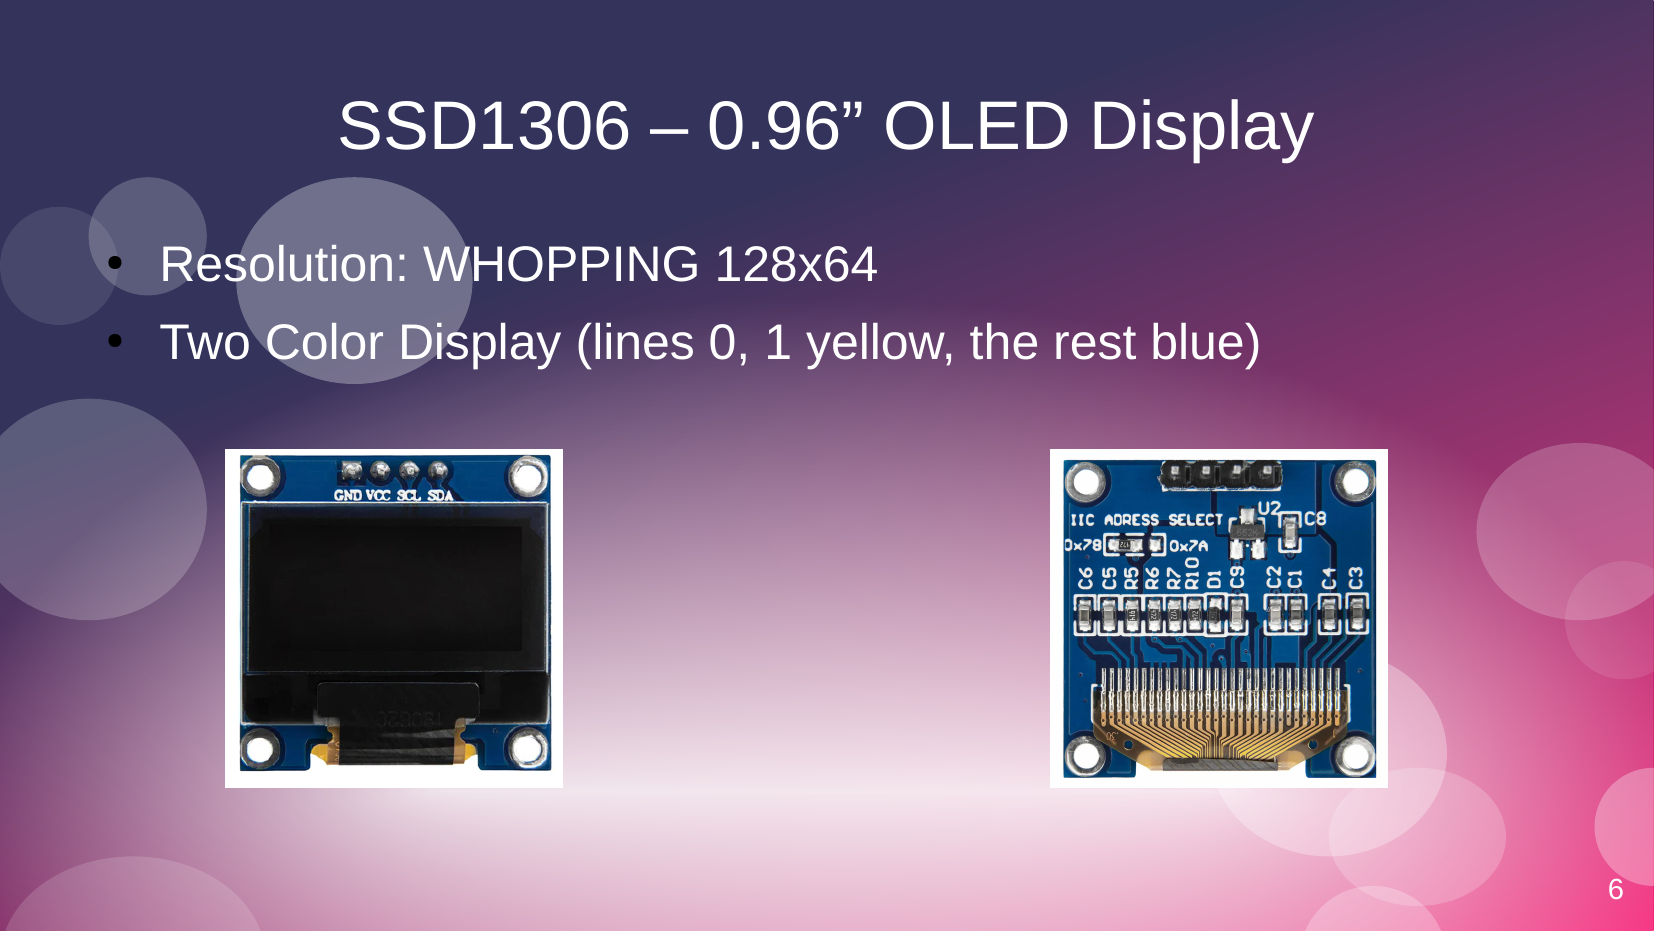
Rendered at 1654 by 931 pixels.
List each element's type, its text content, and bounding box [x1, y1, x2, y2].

picture [225, 449, 563, 788]
title SSD1306 – 0.96” OLED Display [88, 44, 1565, 207]
list Resolution: WHOPPING 128x64 Two Color Display (lines 0, 1 yellow, the rest blue) [88, 236, 1565, 827]
picture [1050, 449, 1388, 788]
